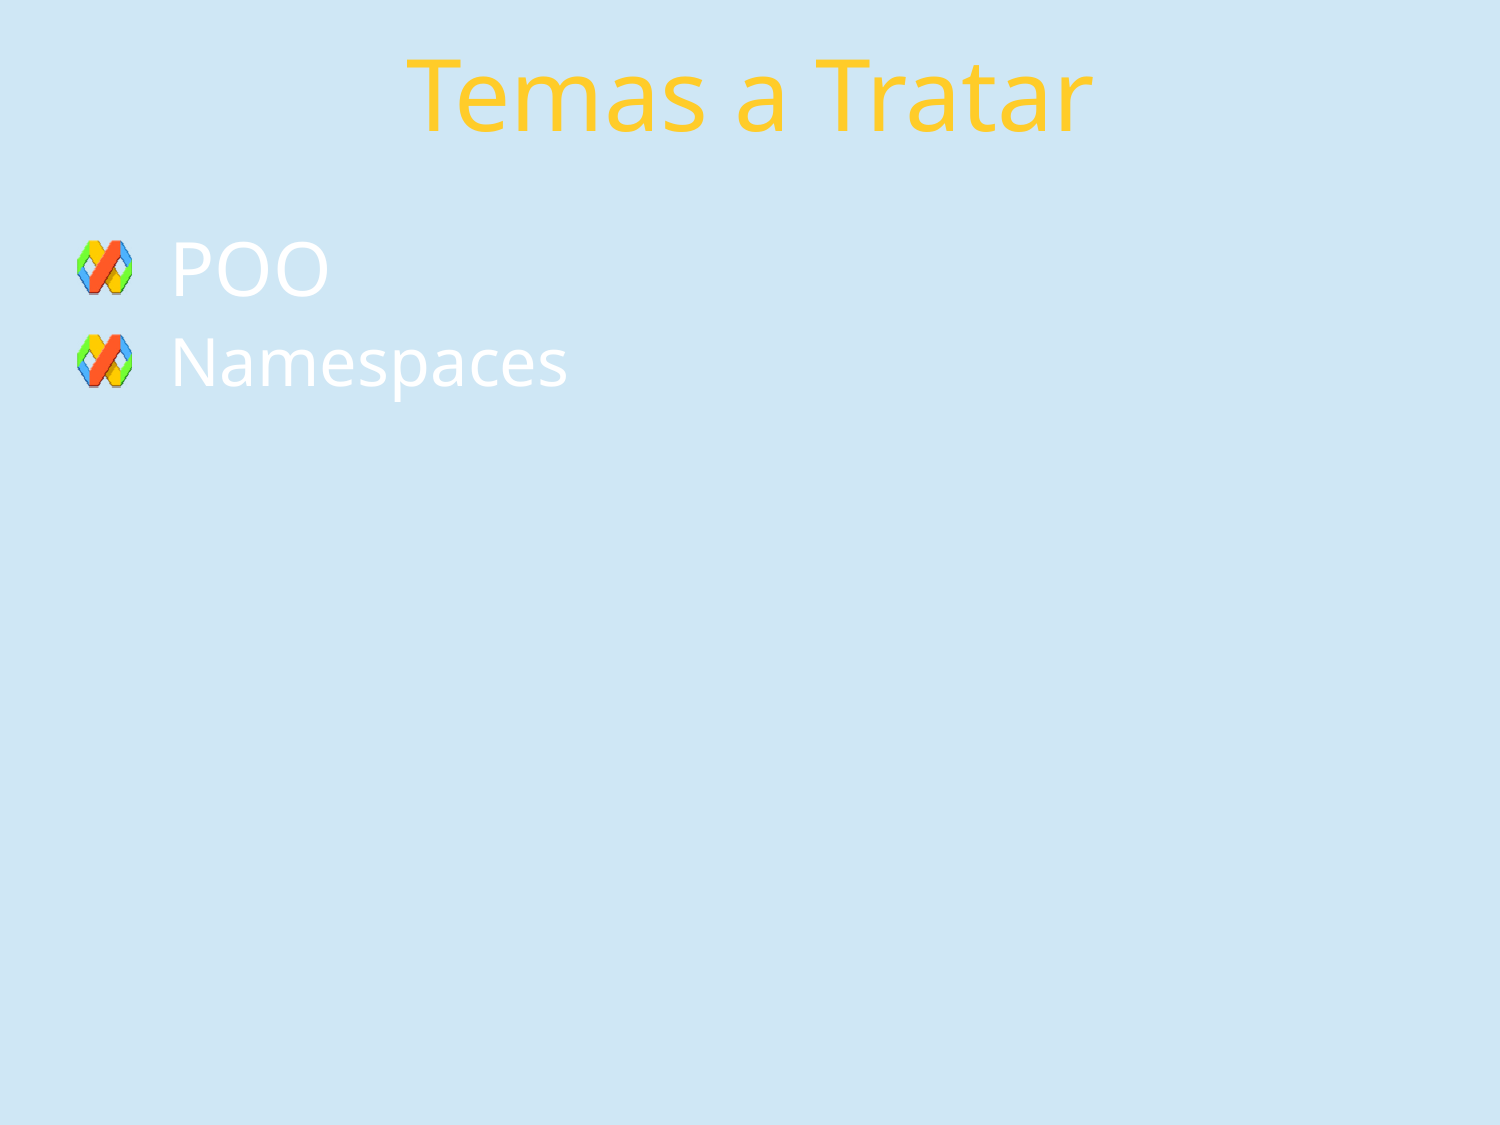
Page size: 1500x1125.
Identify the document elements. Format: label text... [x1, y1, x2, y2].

title Temas a Tratar [62, 37, 1440, 161]
list POO Namespaces [63, 224, 1443, 415]
